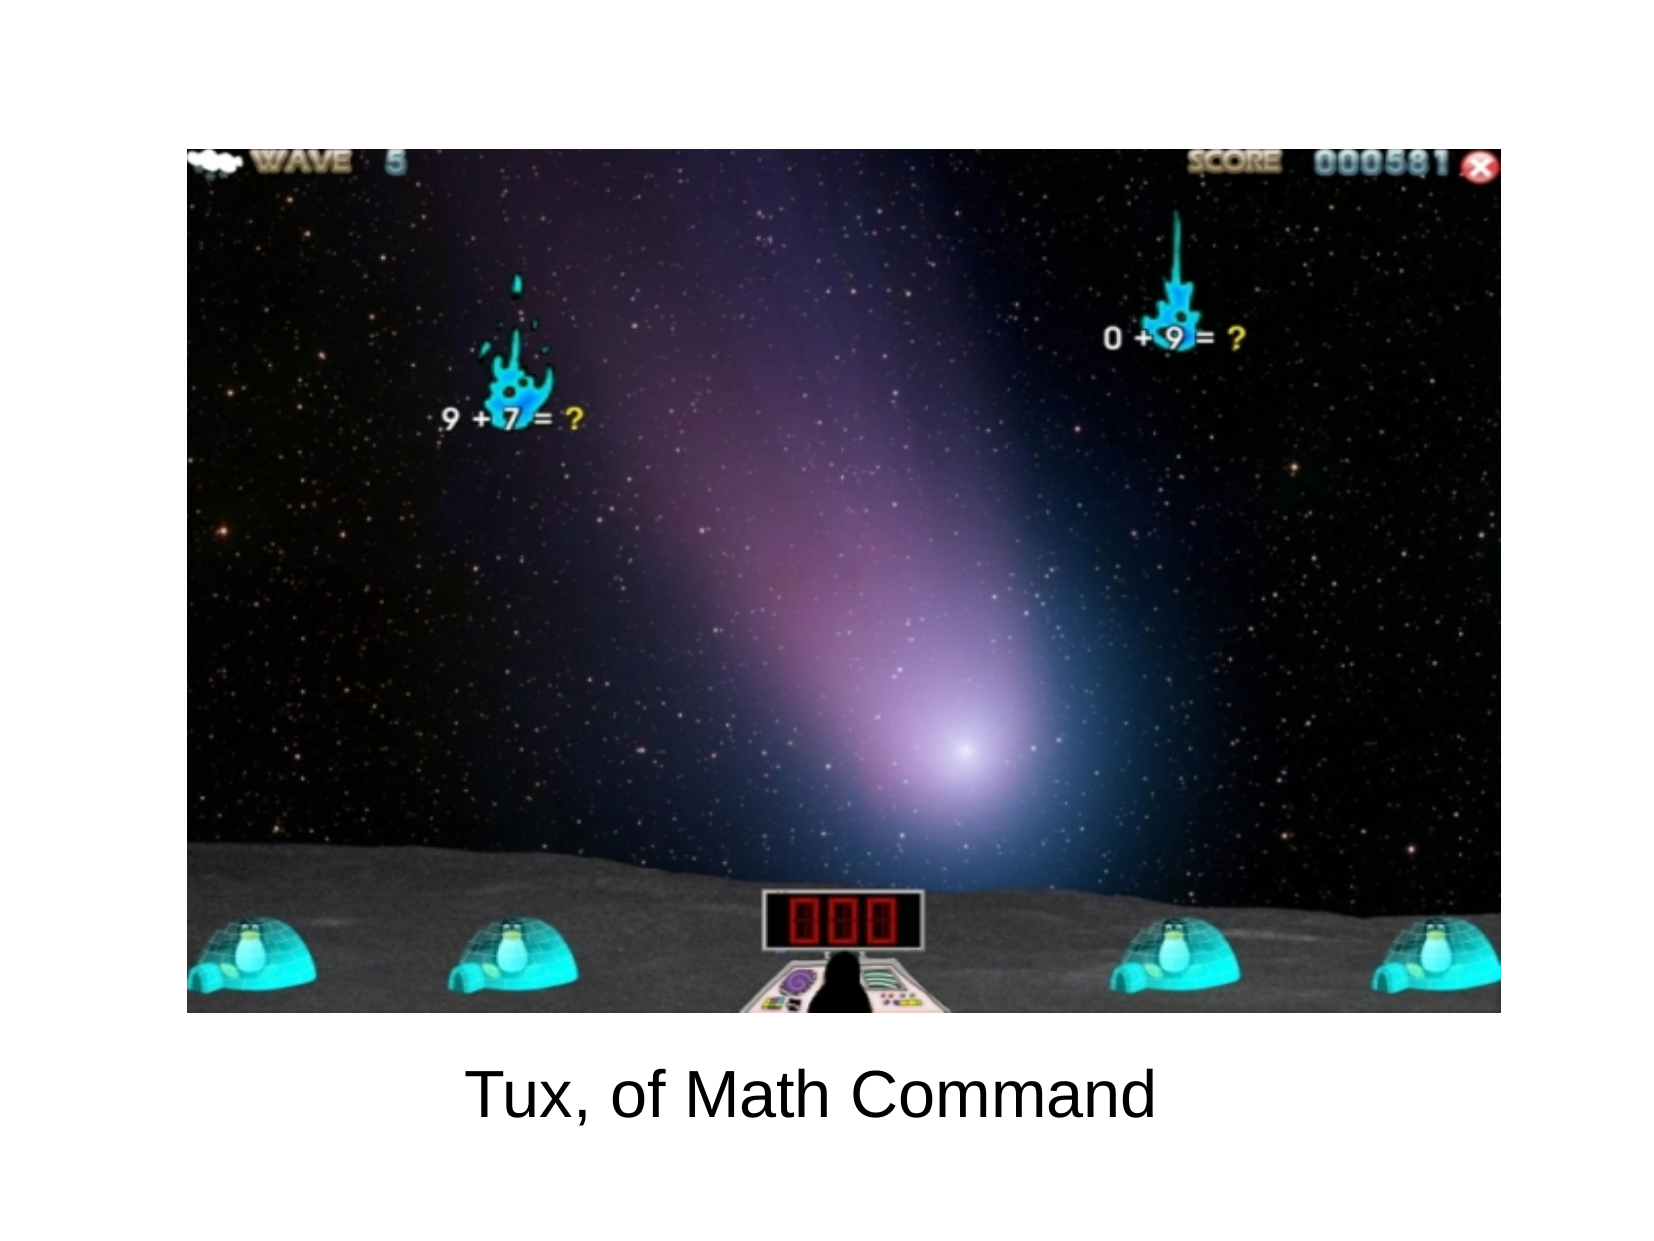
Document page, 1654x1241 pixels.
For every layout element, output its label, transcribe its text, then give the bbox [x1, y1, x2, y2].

text_box Tux, of Math Command [450, 1050, 1201, 1163]
picture [187, 149, 1501, 1013]
